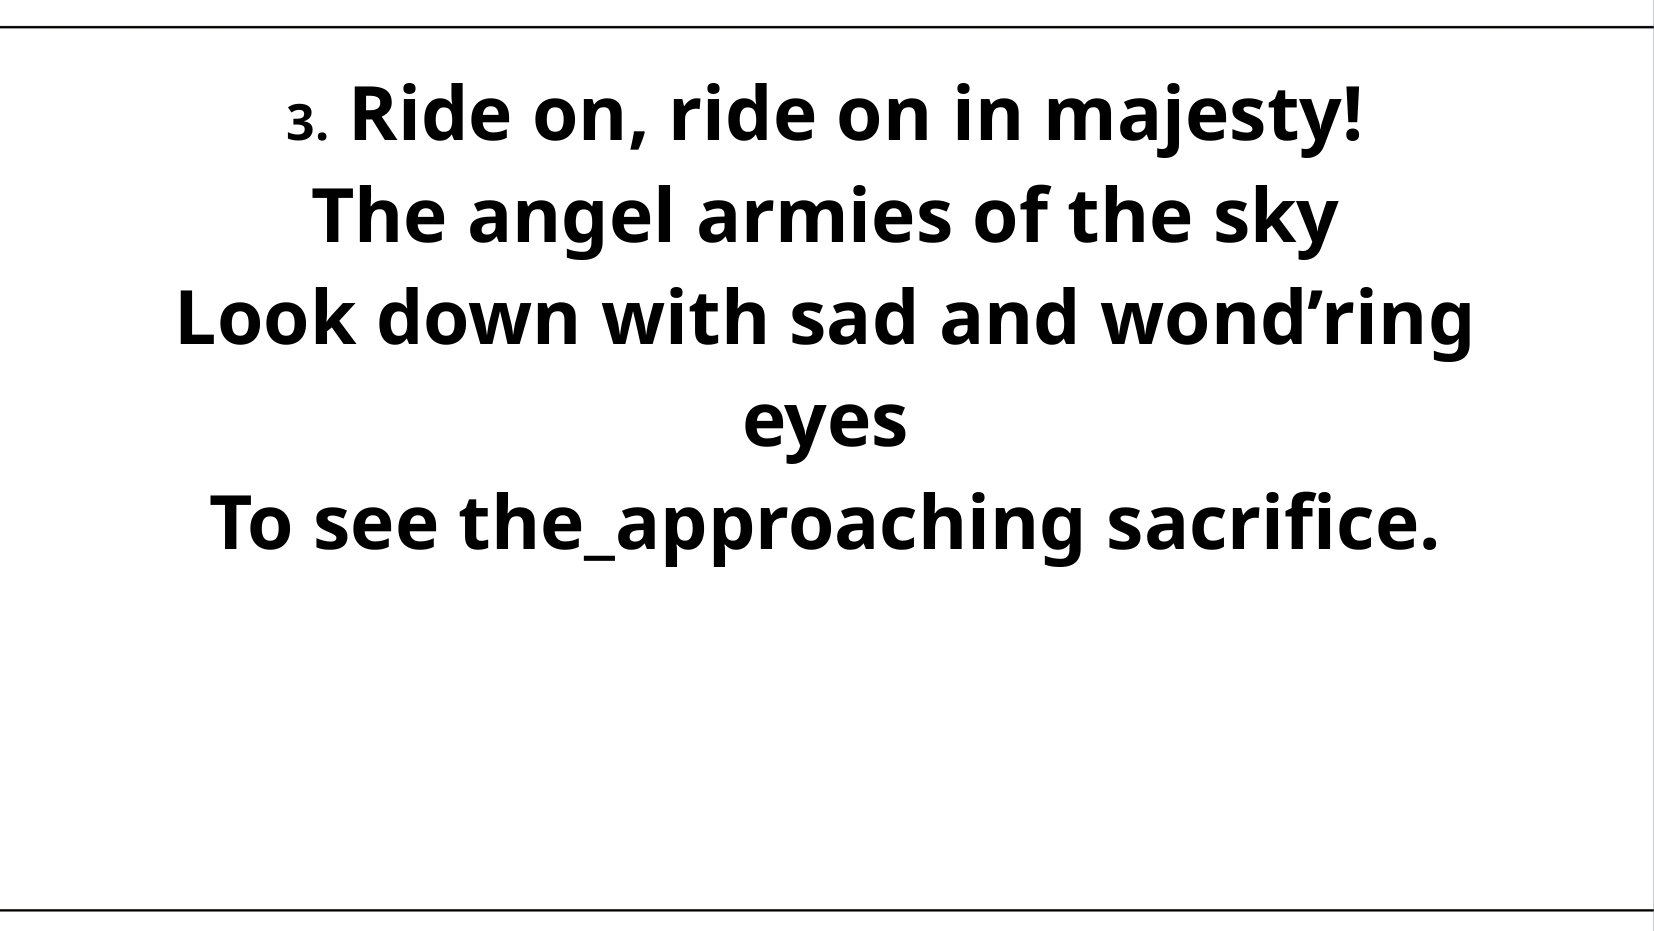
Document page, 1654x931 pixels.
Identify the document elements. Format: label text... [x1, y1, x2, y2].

text_box 3. Ride on, ride on in majesty! The angel armies of the sky Look down with sad and wond’ring eyes To see the_approaching sacrifice. [91, 52, 1561, 467]
picture [0, 0, 1654, 931]
